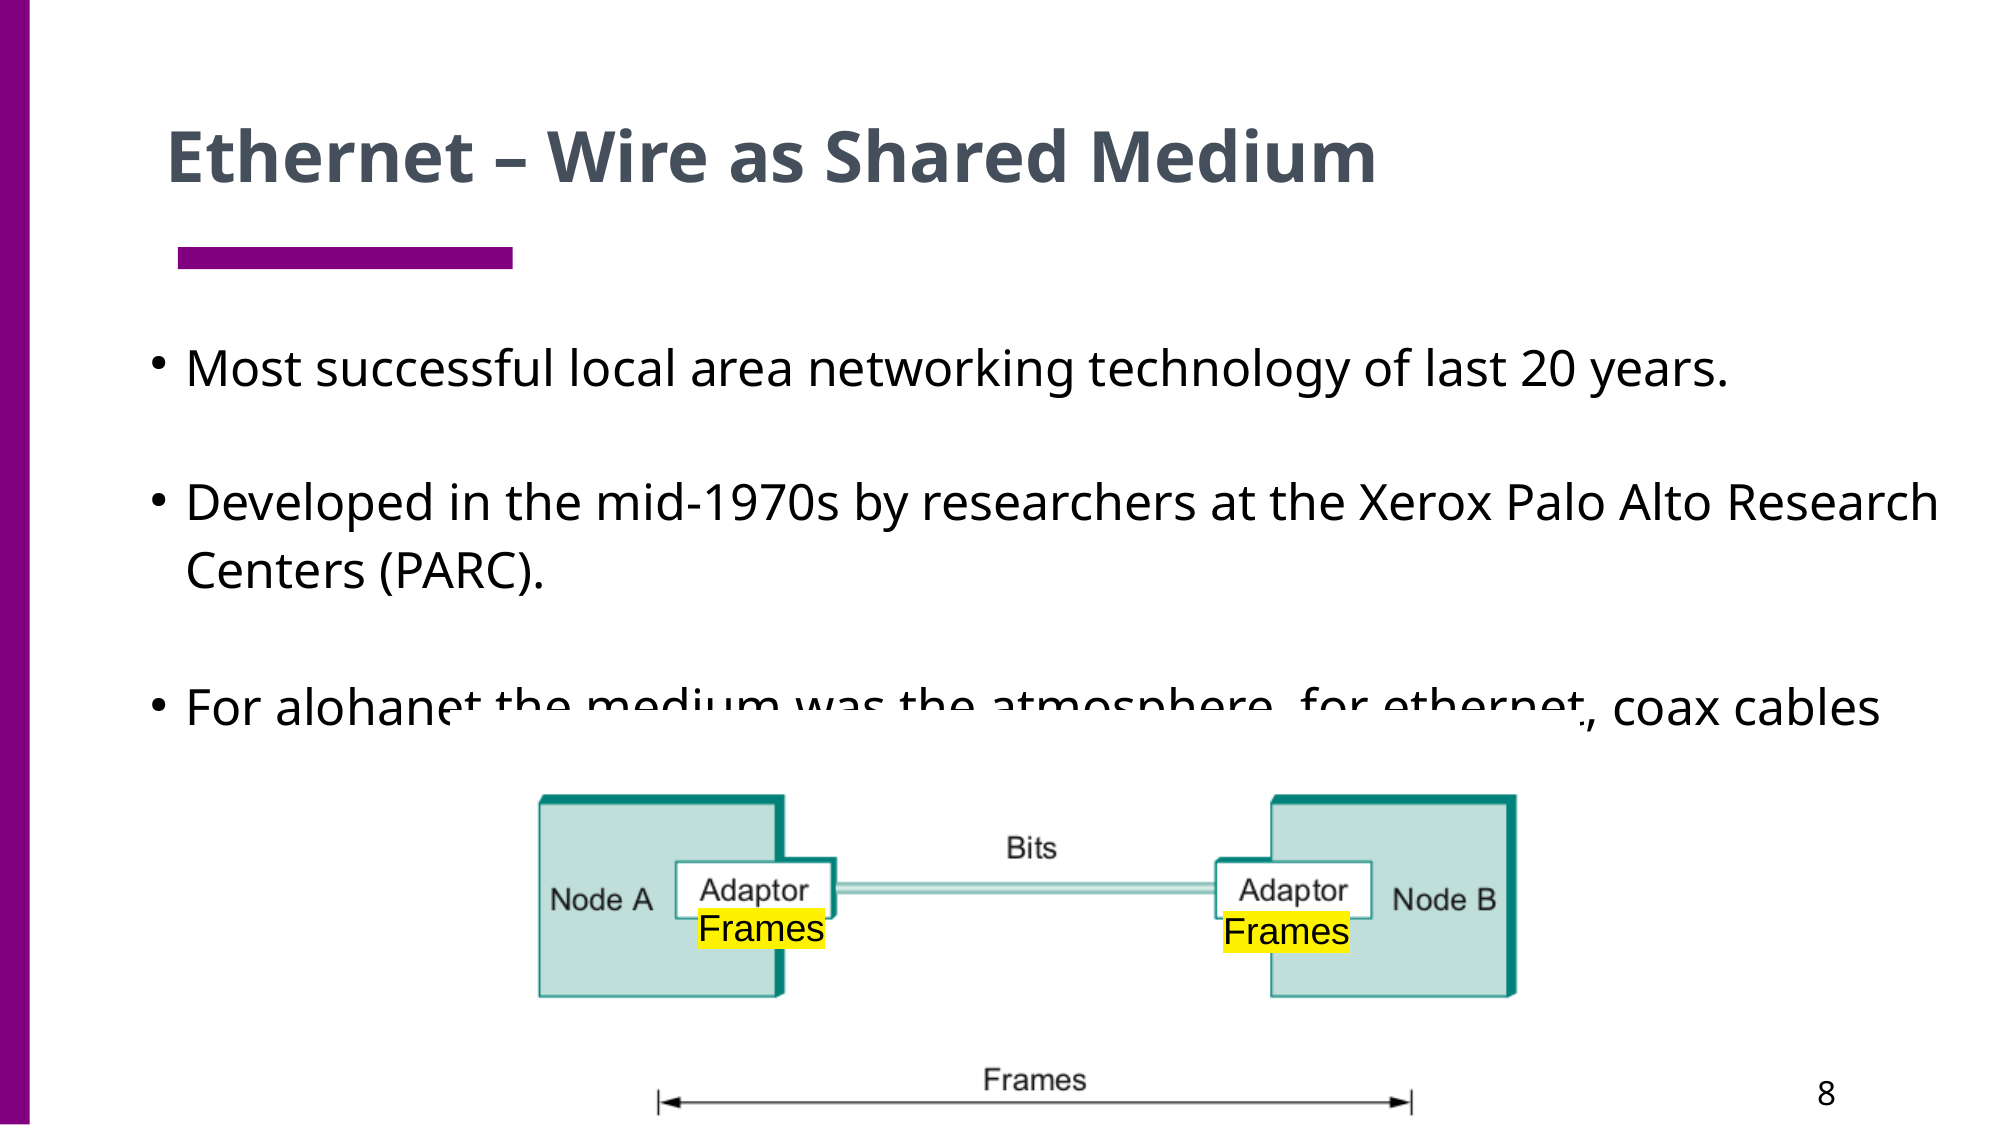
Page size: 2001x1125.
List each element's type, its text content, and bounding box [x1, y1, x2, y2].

text_box Most successful local area networking technology of last 20 years. Developed in the mid-1970s by researchers at the Xerox Palo Alto Research Centers (PARC). For alohanet the medium was the atmosphere, for ethernet, coax cables [135, 329, 2000, 705]
picture [450, 710, 1580, 1125]
text_box Ethernet – Wire as Shared Medium [151, 0, 1849, 212]
text_box Frames [683, 900, 841, 957]
text_box Frames [1208, 903, 1366, 961]
